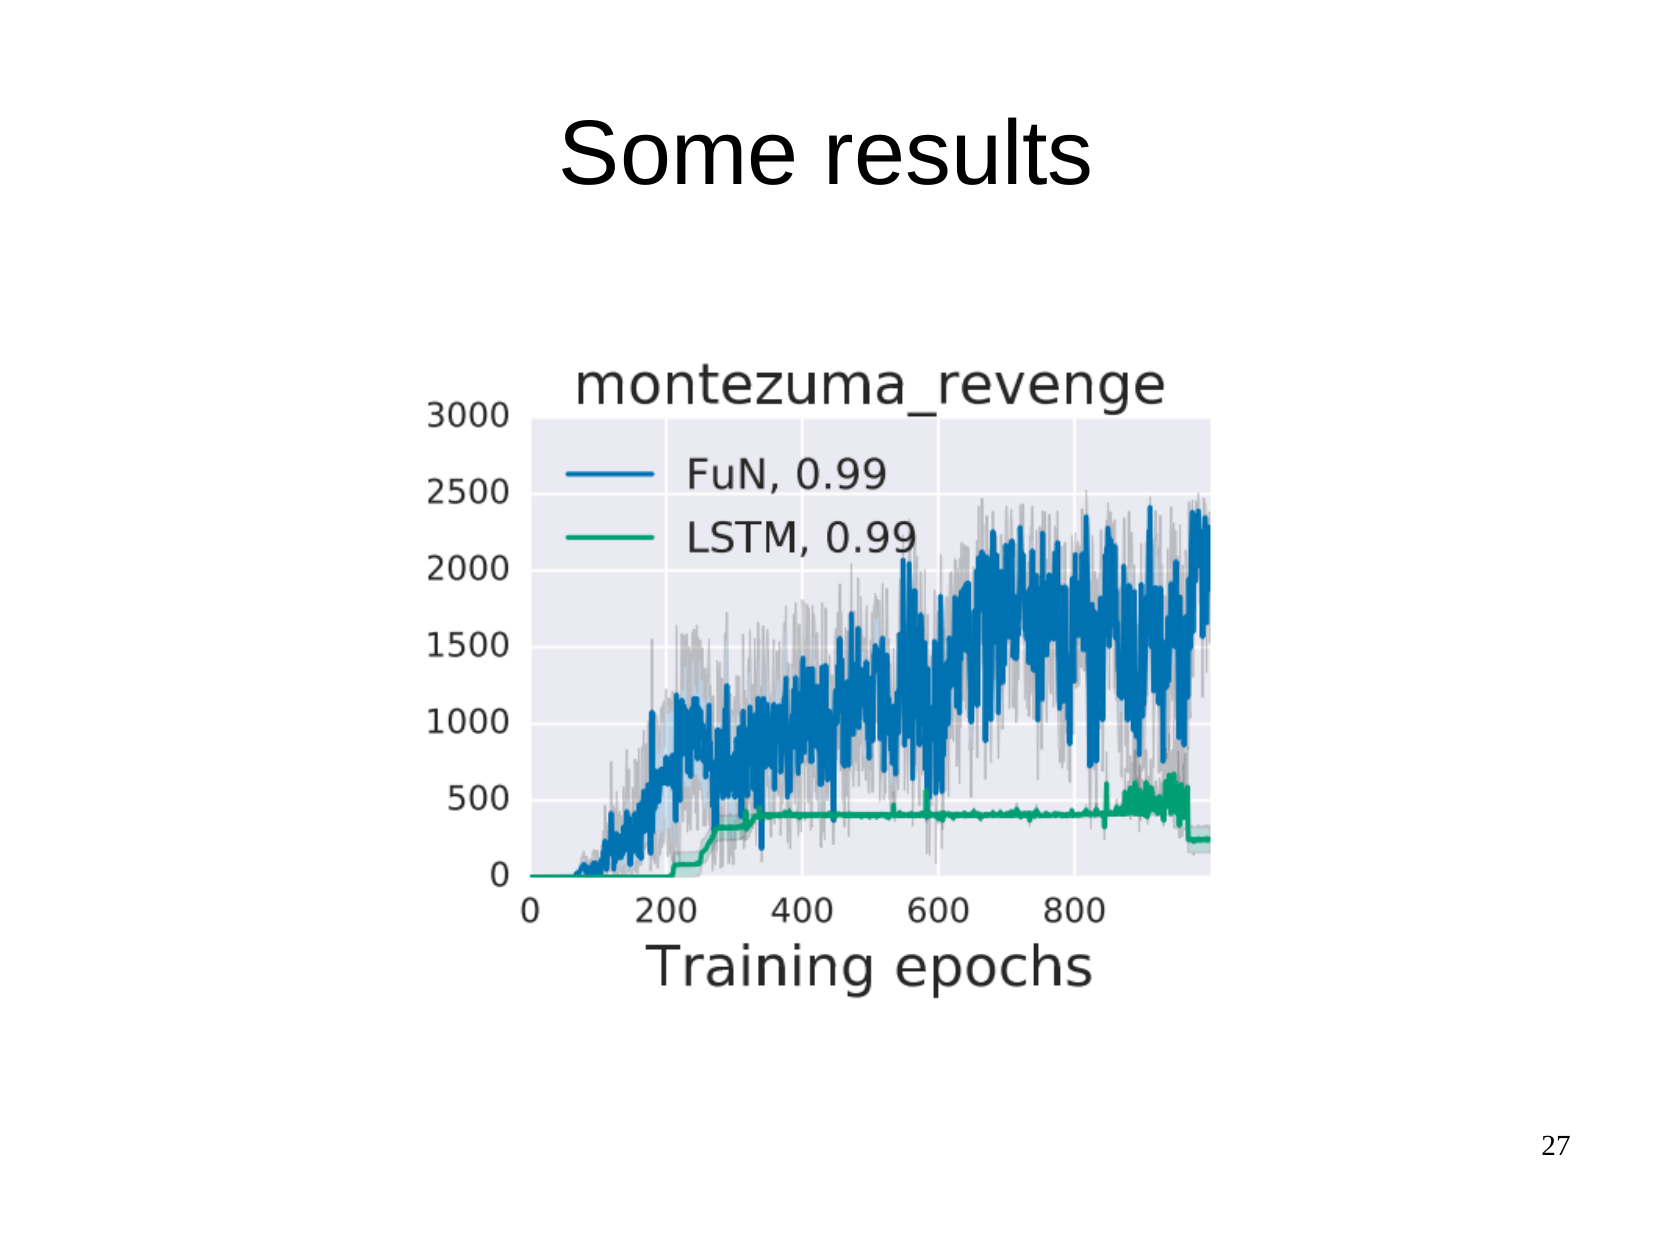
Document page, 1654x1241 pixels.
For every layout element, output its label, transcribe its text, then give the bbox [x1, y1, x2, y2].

picture [388, 337, 1278, 1017]
title Some results [82, 49, 1571, 257]
